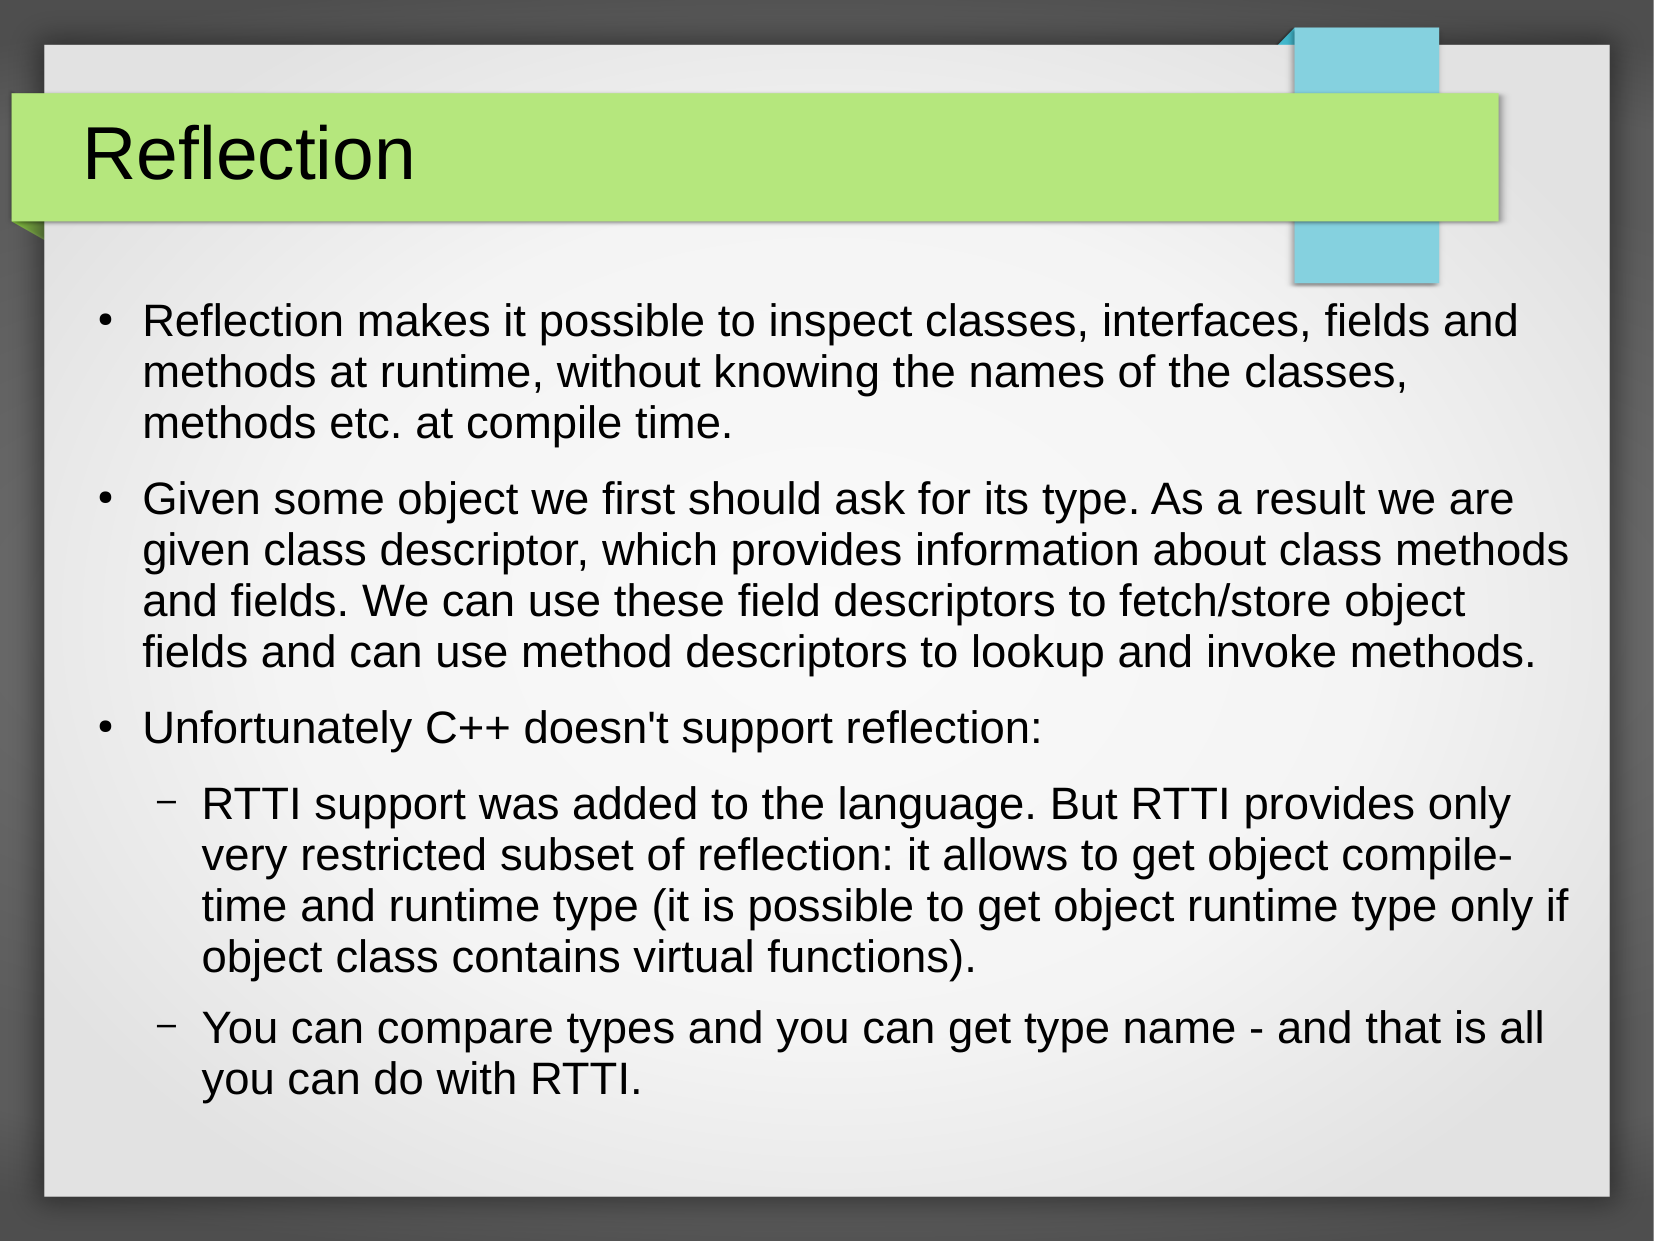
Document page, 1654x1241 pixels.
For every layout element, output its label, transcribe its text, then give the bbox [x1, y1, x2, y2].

picture [0, 0, 1654, 1241]
list Reflection makes it possible to inspect classes, interfaces, fields and methods at runtime, without knowing the names of the classes, methods etc. at compile time. Given some object we first should ask for its type. As a result we are given class descriptor, which provides information about class methods and fields. We can use these field descriptors to fetch/store object fields and can use method descriptors to lookup and invoke methods. Unfortunately C++ doesn't support reflection: RTTI support was added to the language. But RTTI provides only very restricted subset of reflection: it allows to get object compile-time and runtime type (it is possible to get object runtime type only if object class contains virtual functions). You can compare types and you can get type name - and that is all you can do with RTTI. [82, 295, 1571, 1130]
title Reflection [82, 94, 1264, 213]
